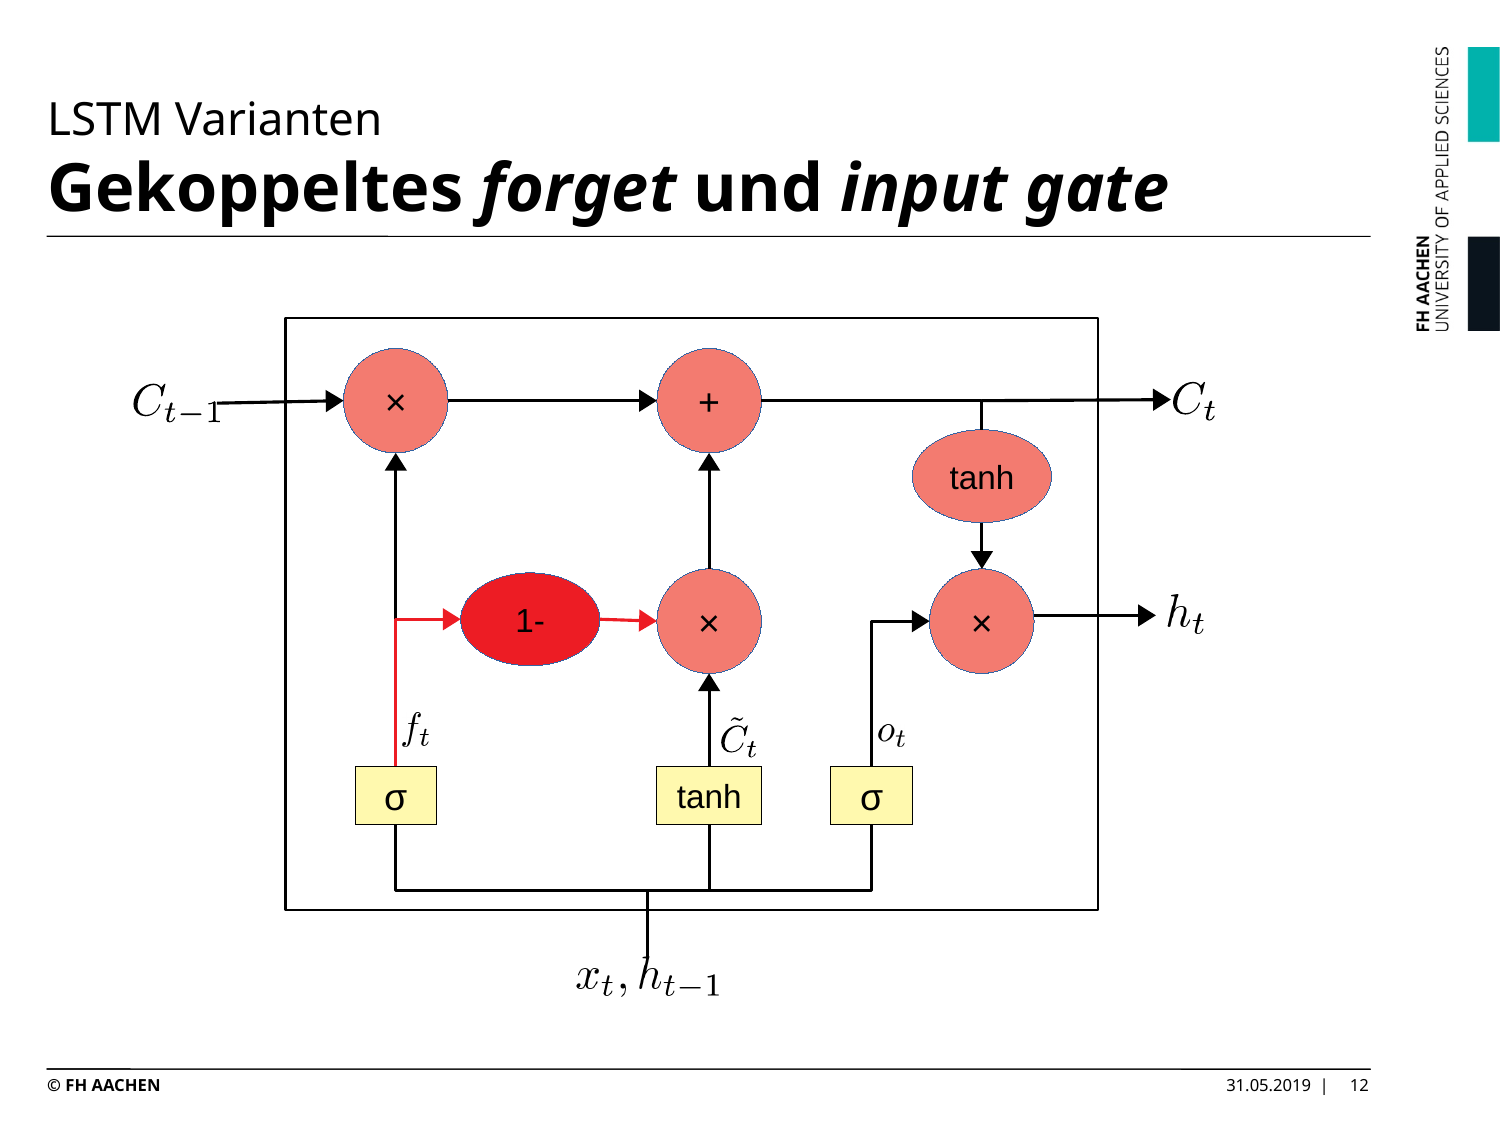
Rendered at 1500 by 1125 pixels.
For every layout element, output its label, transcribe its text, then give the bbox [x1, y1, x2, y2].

text_box σ [355, 766, 437, 825]
picture [576, 956, 719, 997]
picture [402, 712, 429, 747]
text_box [131, 383, 223, 426]
text_box × [343, 348, 449, 453]
text_box + [656, 348, 762, 453]
text_box tanh [656, 766, 762, 825]
title LSTM Varianten Gekoppeltes forget und input gate [47, 89, 1371, 225]
text_box × [656, 568, 762, 674]
picture [1404, 47, 1500, 331]
text_box σ [830, 766, 913, 825]
text_box 1- [460, 572, 600, 666]
text_box × [929, 568, 1035, 674]
picture [878, 724, 905, 747]
text_box [1170, 381, 1217, 421]
picture [1167, 594, 1204, 634]
text_box [719, 717, 758, 758]
text_box tanh [912, 429, 1052, 523]
